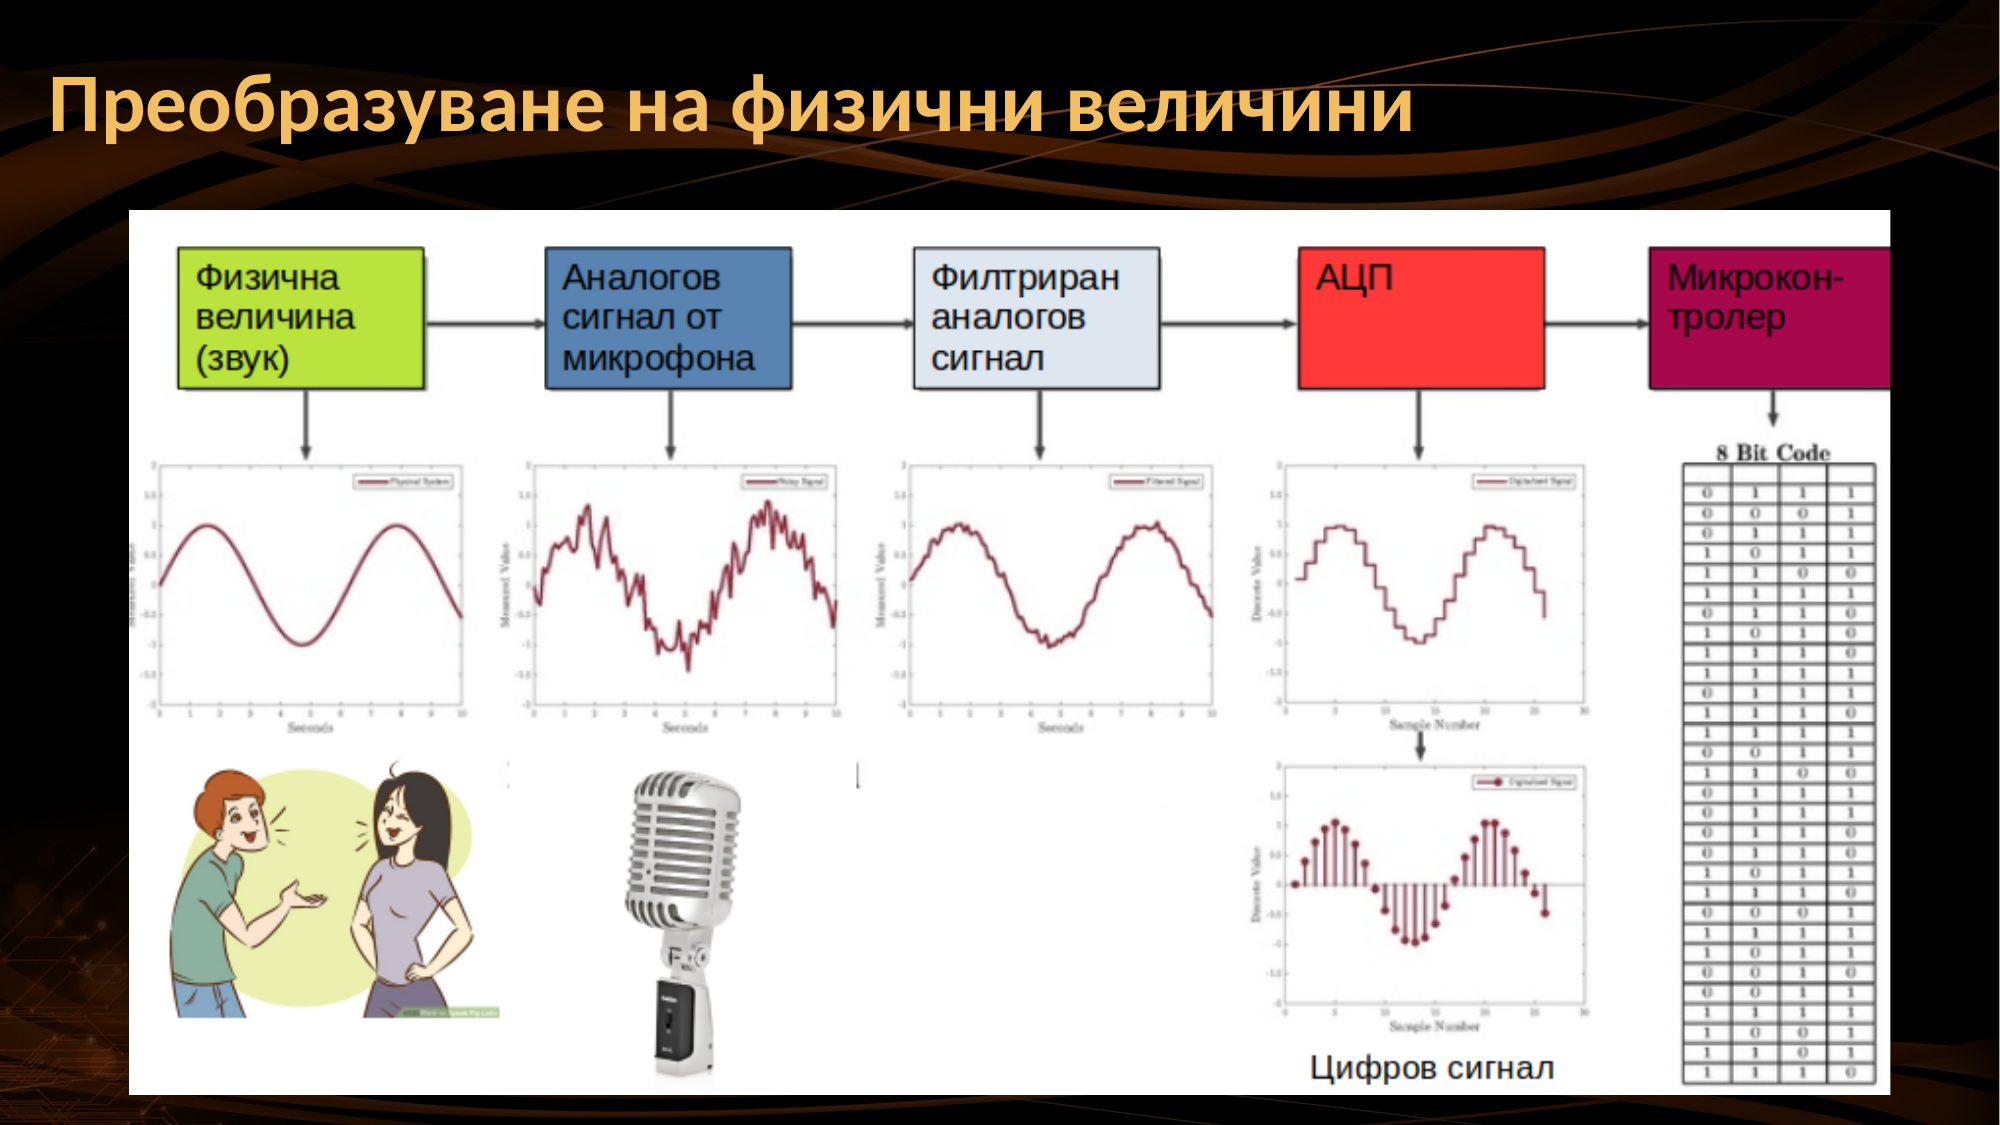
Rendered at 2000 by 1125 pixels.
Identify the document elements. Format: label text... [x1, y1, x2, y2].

text_box Преобразуване на физични величини [30, 6, 2000, 189]
picture [0, 0, 2000, 1125]
